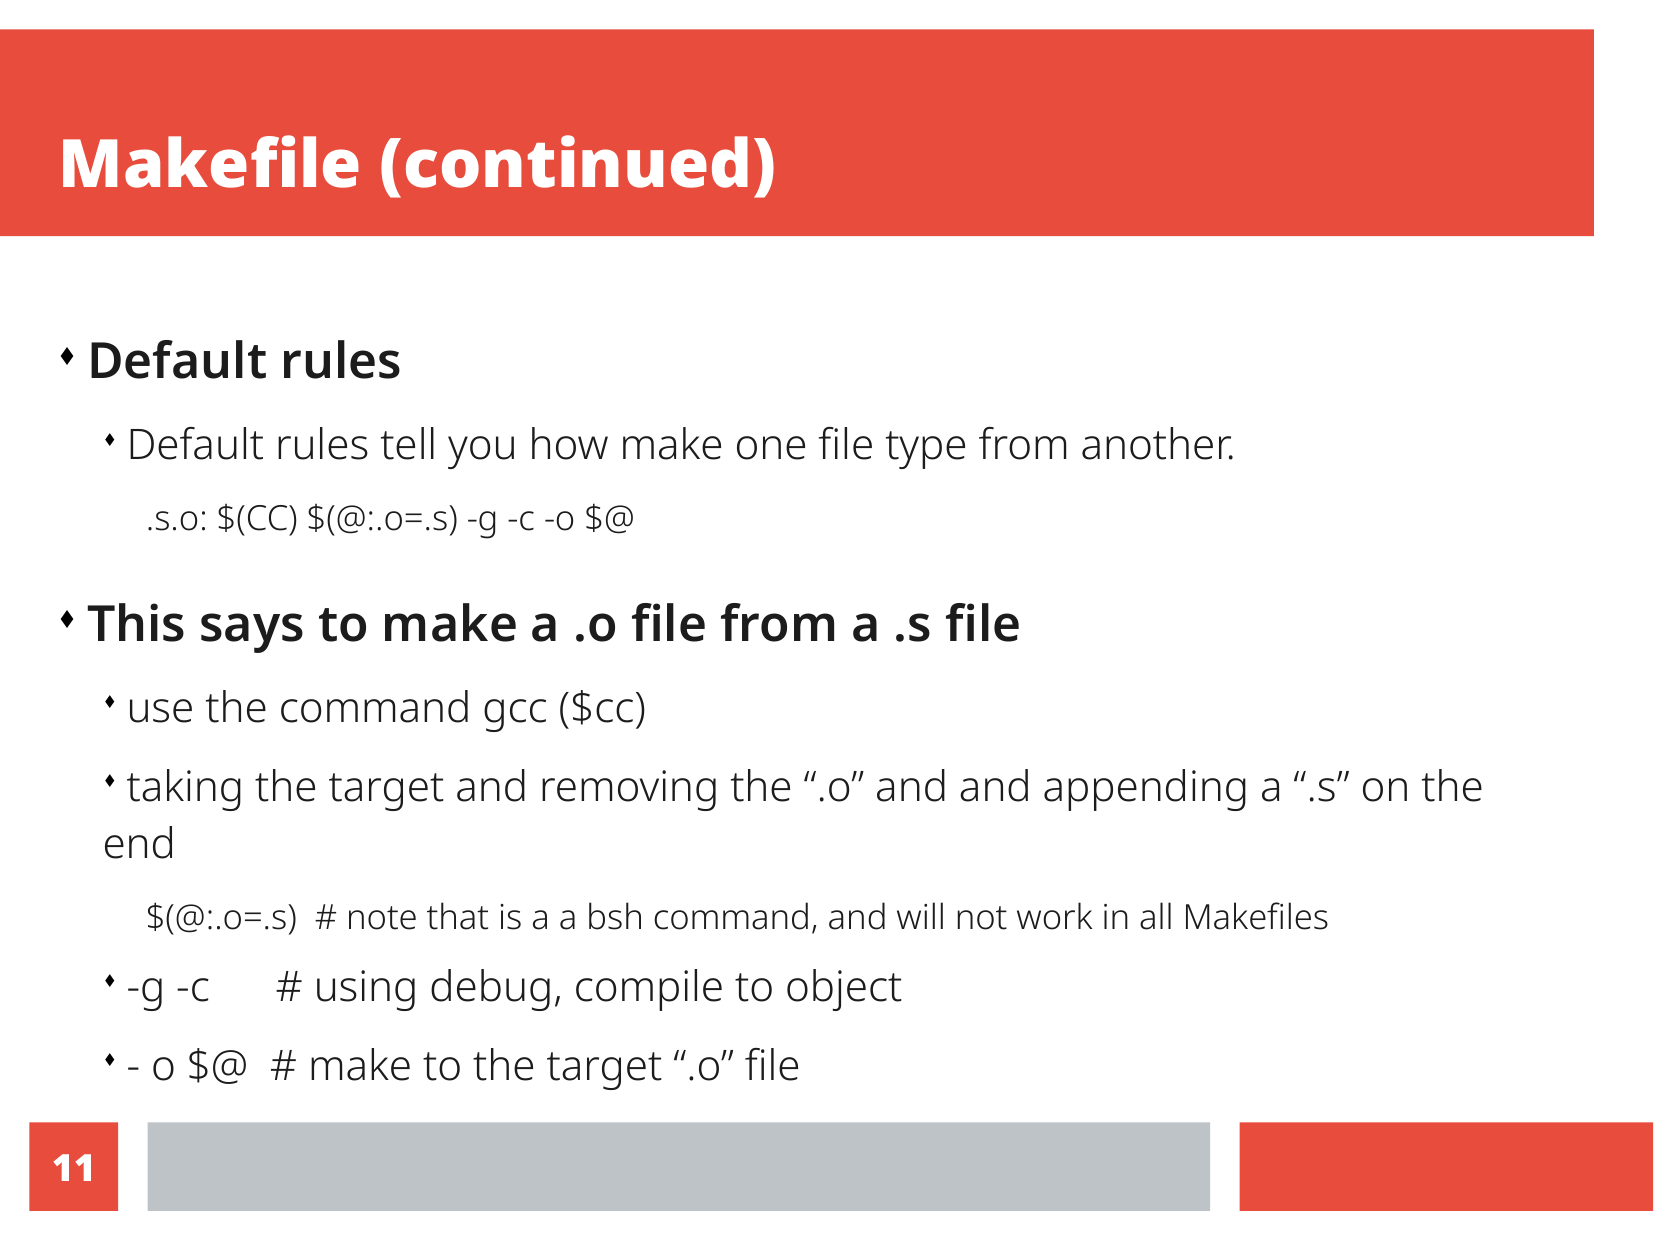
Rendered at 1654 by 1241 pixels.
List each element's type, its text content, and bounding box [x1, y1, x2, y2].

list Default rules Default rules tell you how make one file type from another. .s.o: $(CC) $(@:.o=.s) -g -c -o $@ This says to make a .o file from a .s file use the command gcc ($cc) taking the target and removing the “.o” and and appending a “.s” on the end $(@:.o=.s) # note that is a a bsh command, and will not work in all Makefiles -g -c # using debug, compile to object - o $@ # make to the target “.o” file [58, 324, 1565, 1093]
title Makefile (continued) [58, 59, 1594, 207]
